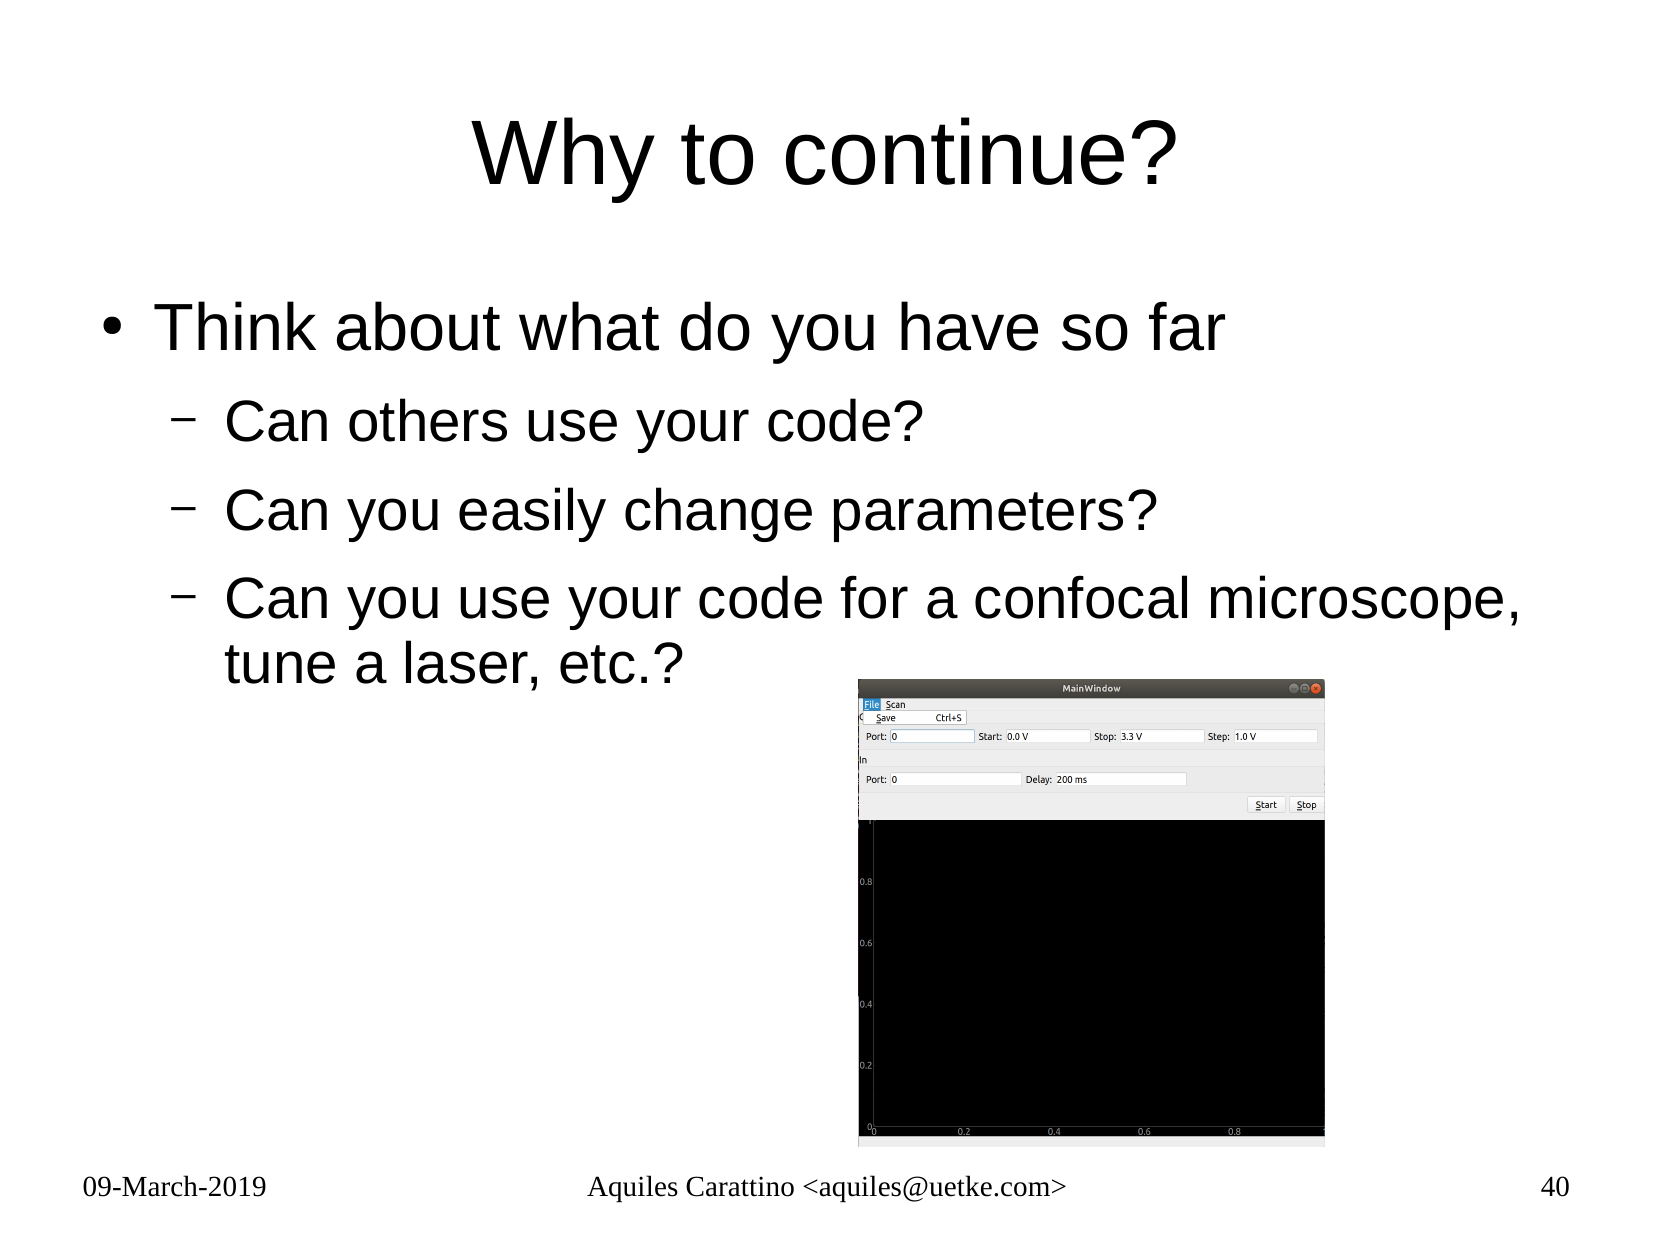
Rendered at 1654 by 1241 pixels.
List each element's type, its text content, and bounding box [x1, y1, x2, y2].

title Why to continue? [82, 49, 1571, 257]
picture [858, 679, 1325, 1147]
list Think about what do you have so far Can others use your code? Can you easily change parameters? Can you use your code for a confocal microscope, tune a laser, etc.? [82, 290, 1571, 1010]
